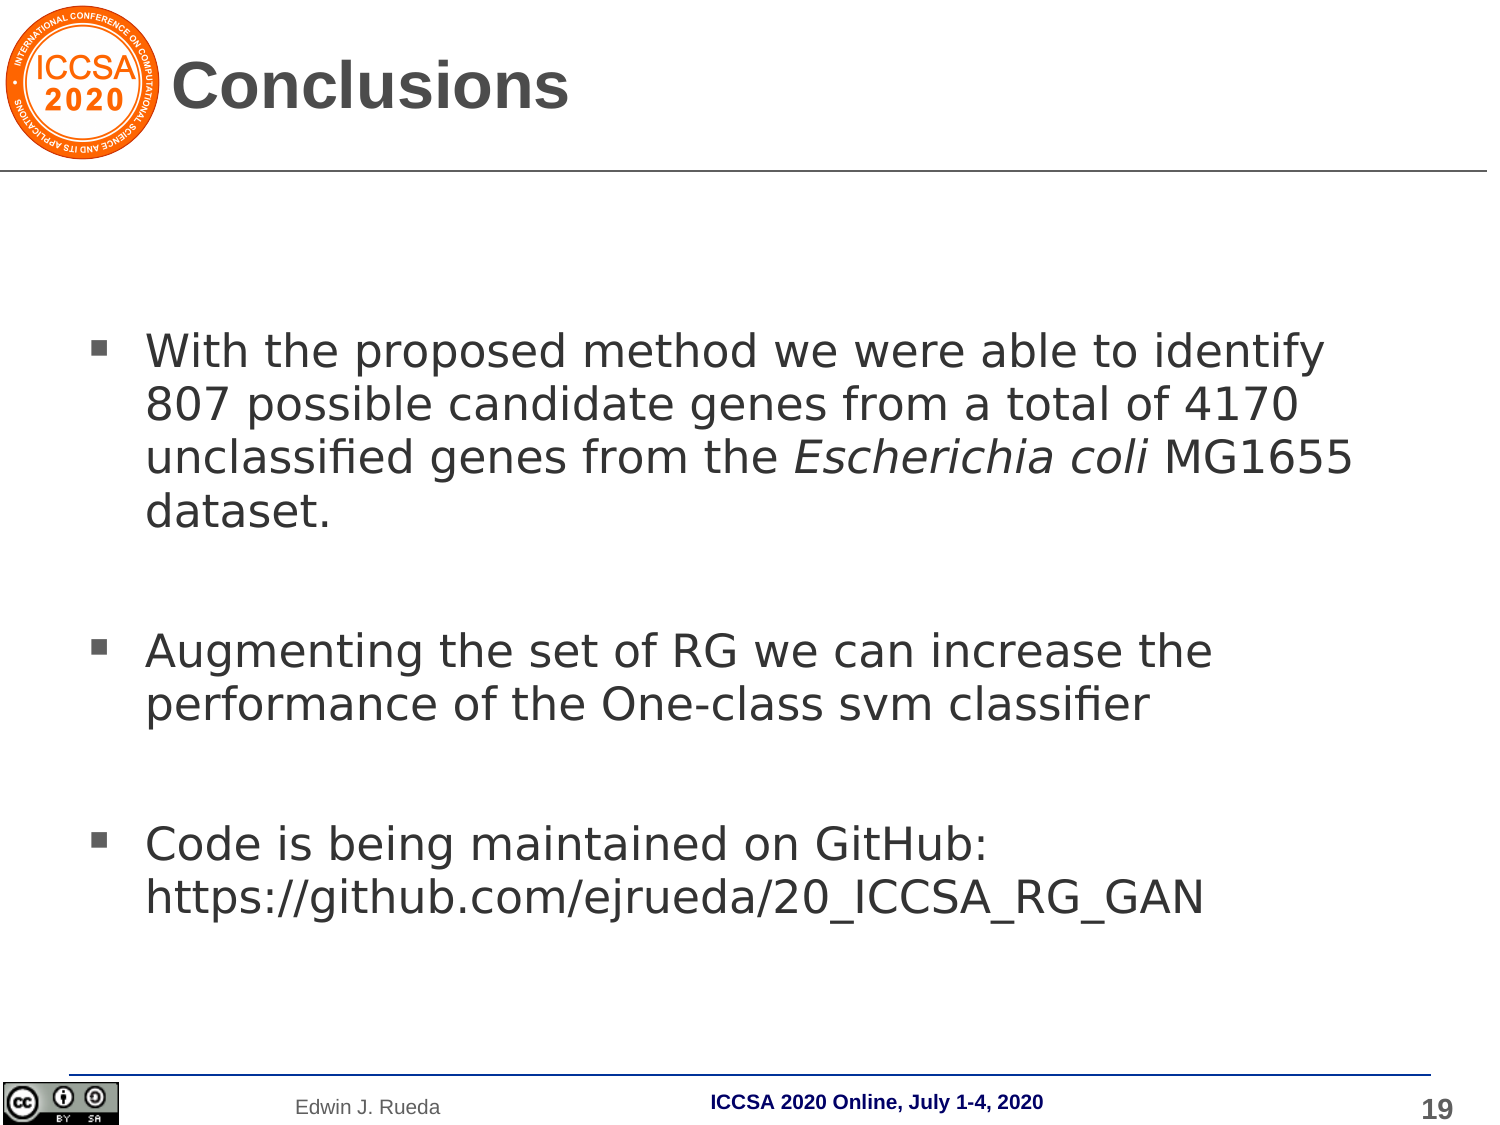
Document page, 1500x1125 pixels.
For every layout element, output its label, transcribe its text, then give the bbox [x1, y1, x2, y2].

picture [3, 1082, 119, 1125]
title Conclusions [171, 11, 1495, 160]
picture [5, 5, 160, 160]
list With the proposed method we were able to identify 807 possible candidate genes from a total of 4170 unclassified genes from the Escherichia coli MG1655 dataset. Augmenting the set of RG we can increase the performance of the One-class svm classifier Code is being maintained on GitHub: https://github.com/ejrueda/20_ICCSA_RG_GAN [88, 324, 1418, 925]
